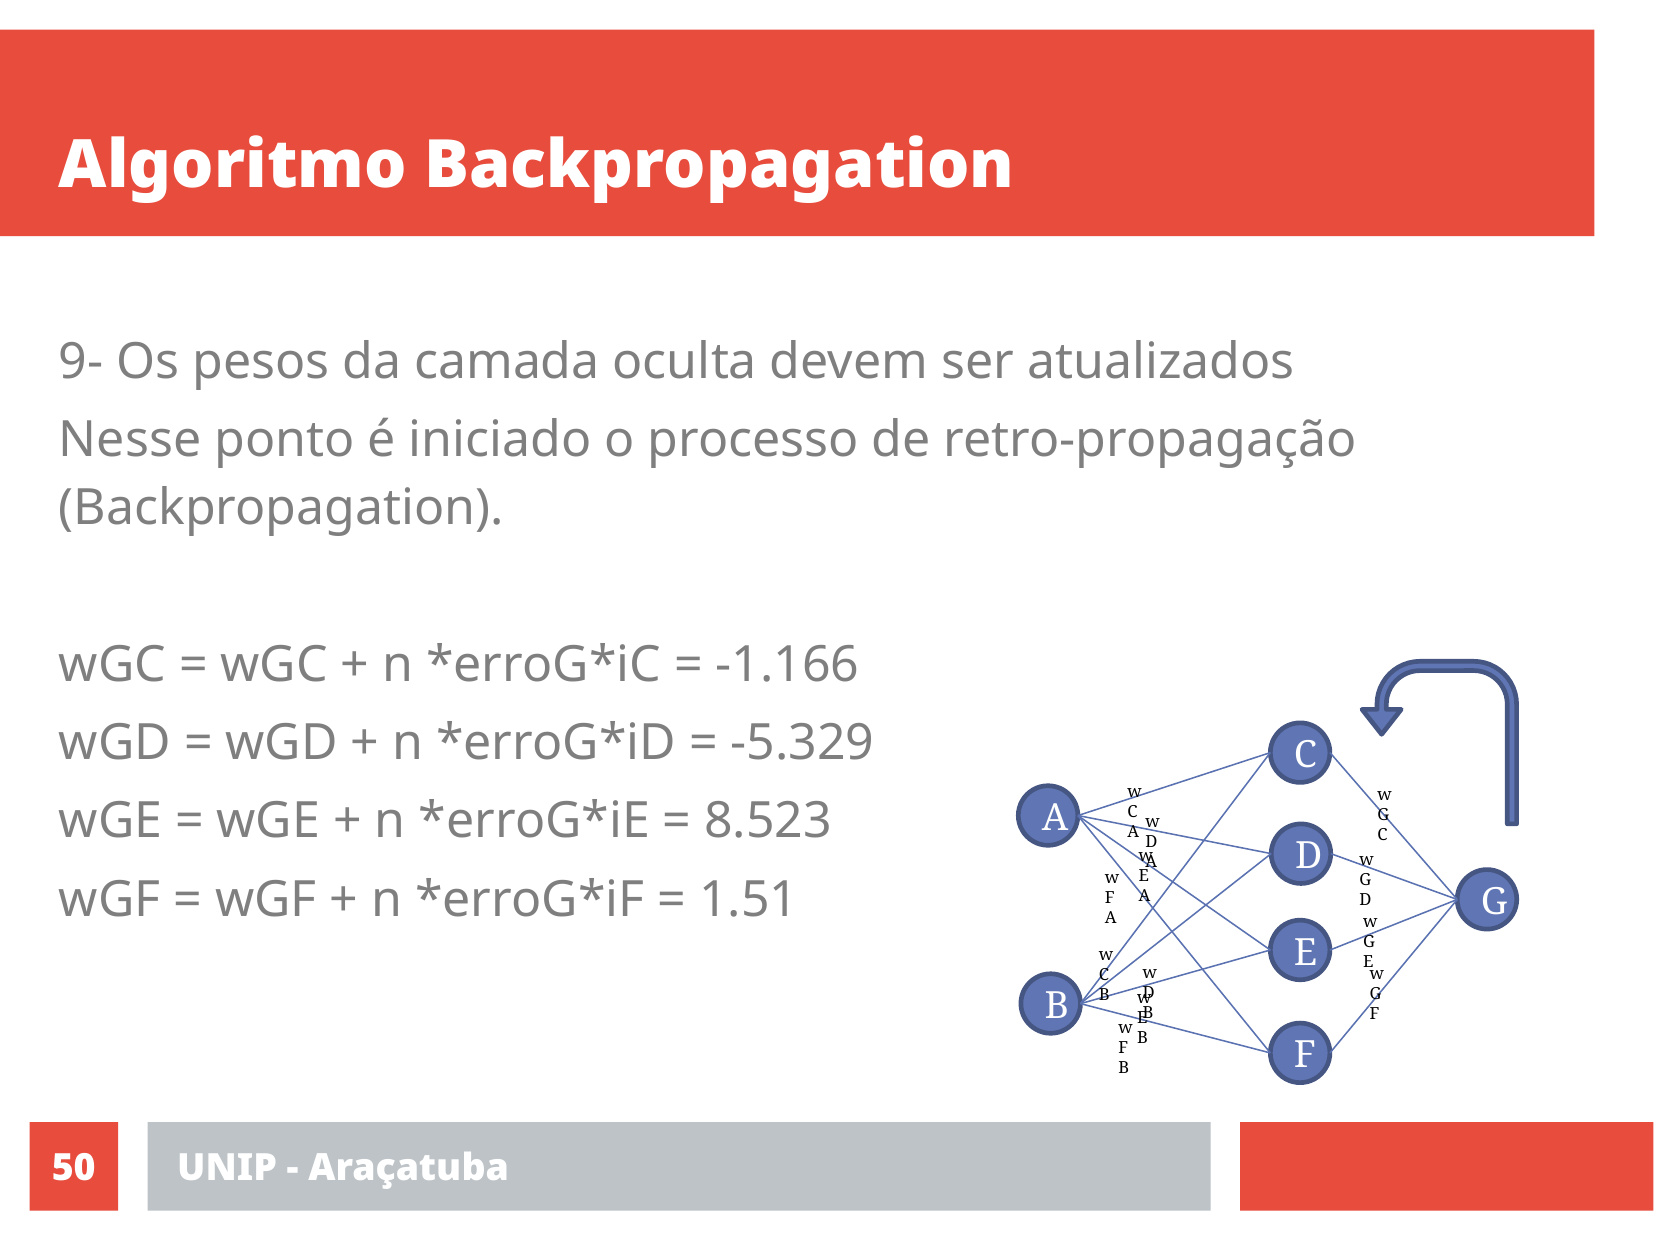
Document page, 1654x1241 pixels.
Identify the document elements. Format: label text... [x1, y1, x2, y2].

text_box wCA [1112, 773, 1162, 799]
text_box F [1270, 1023, 1330, 1083]
text_box C [1270, 722, 1330, 783]
text_box wDB [1127, 954, 1176, 980]
text_box E [1270, 920, 1330, 980]
text_box B [1020, 973, 1081, 1034]
text_box wEA [1123, 837, 1172, 862]
text_box wGF [1354, 955, 1402, 981]
text_box wEB [1122, 979, 1168, 1005]
text_box A [1018, 785, 1078, 846]
text_box wDA [1130, 802, 1181, 828]
text_box D [1271, 823, 1331, 884]
text_box [1362, 661, 1517, 824]
text_box wFA [1089, 859, 1137, 885]
title Algoritmo Backpropagation [59, 59, 1595, 207]
list 9- Os pesos da camada oculta devem ser atualizados Nesse ponto é iniciado o processo de retro-propagação (Backpropagation). wGC = wGC + n *erroG*iC = -1.166 wGD = wGD + n *erroG*iD = -5.329 wGE = wGE + n *erroG*iE = 8.523 wGF = wGF + n *erroG*iF = 1.51 [59, 324, 1565, 1093]
text_box wFB [1103, 1009, 1149, 1035]
text_box wCB [1083, 936, 1131, 962]
text_box wGD [1344, 841, 1394, 866]
text_box wGE [1348, 903, 1396, 929]
text_box G [1457, 869, 1517, 930]
text_box wGC [1362, 776, 1411, 801]
